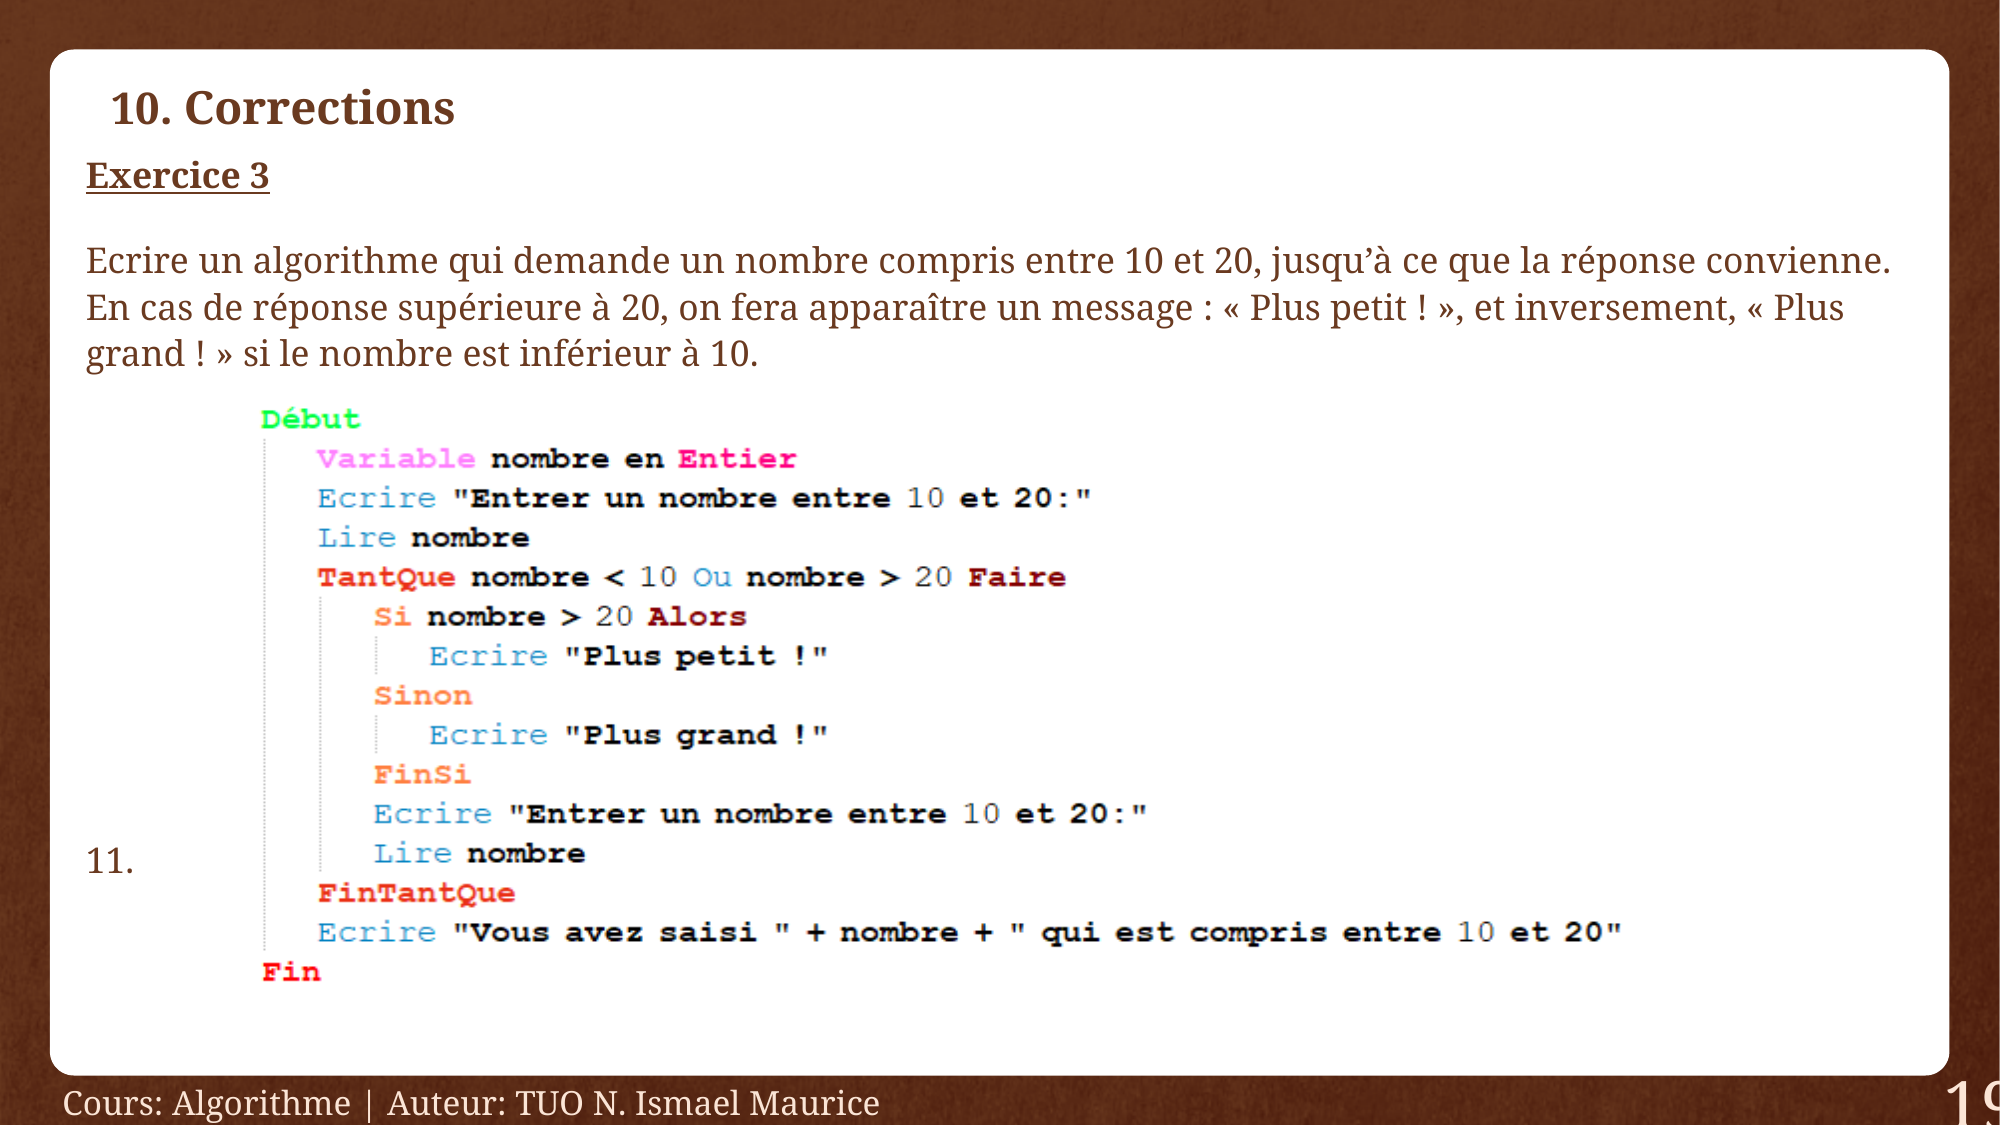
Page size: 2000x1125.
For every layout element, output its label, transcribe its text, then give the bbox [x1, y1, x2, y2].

title 10. Corrections [95, 68, 1696, 142]
list Exercice 3 Ecrire un algorithme qui demande un nombre compris entre 10 et 20, jusqu’à ce que la réponse convienne. En cas de réponse supérieure à 20, on fera apparaître un message : « Plus petit ! », et inversement, « Plus grand ! » si le nombre est inférieur à 10. [70, 141, 1929, 386]
text_box [1928, 1055, 2000, 1124]
text_box Cours: Algorithme | Auteur: TUO N. Ismael Maurice [47, 1074, 1264, 1125]
picture [240, 400, 1726, 1001]
